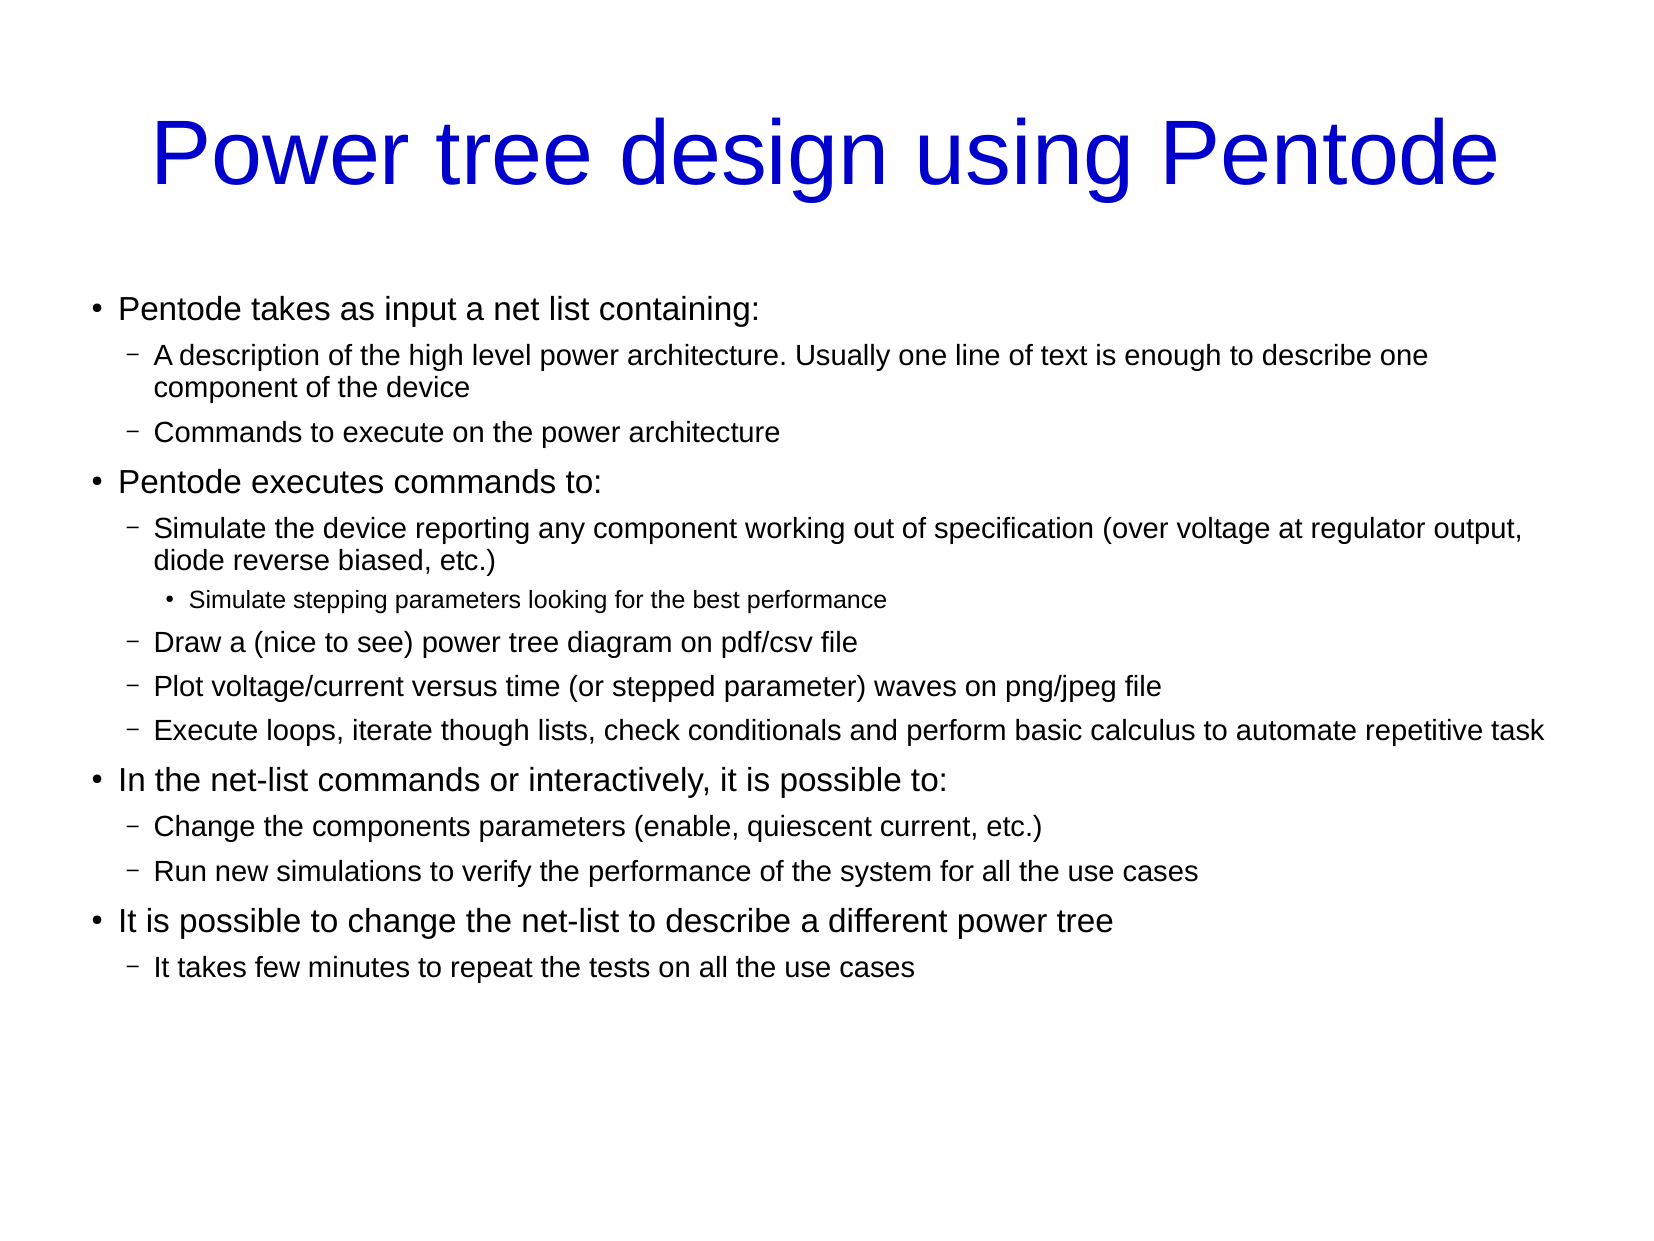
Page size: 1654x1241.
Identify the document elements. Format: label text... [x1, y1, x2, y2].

title Power tree design using Pentode [82, 49, 1571, 257]
list Pentode takes as input a net list containing: A description of the high level power architecture. Usually one line of text is enough to describe one component of the device Commands to execute on the power architecture Pentode executes commands to: Simulate the device reporting any component working out of specification (over voltage at regulator output, diode reverse biased, etc.) Simulate stepping parameters looking for the best performance Draw a (nice to see) power tree diagram on pdf/csv file Plot voltage/current versus time (or stepped parameter) waves on png/jpeg file Execute loops, iterate though lists, check conditionals and perform basic calculus to automate repetitive task In the net-list commands or interactively, it is possible to: Change the components parameters (enable, quiescent current, etc.) Run new simulations to verify the performance of the system for all the use cases It is possible to change the net-list to describe a different power tree It takes few minutes to repeat the tests on all the use cases [82, 290, 1571, 1010]
